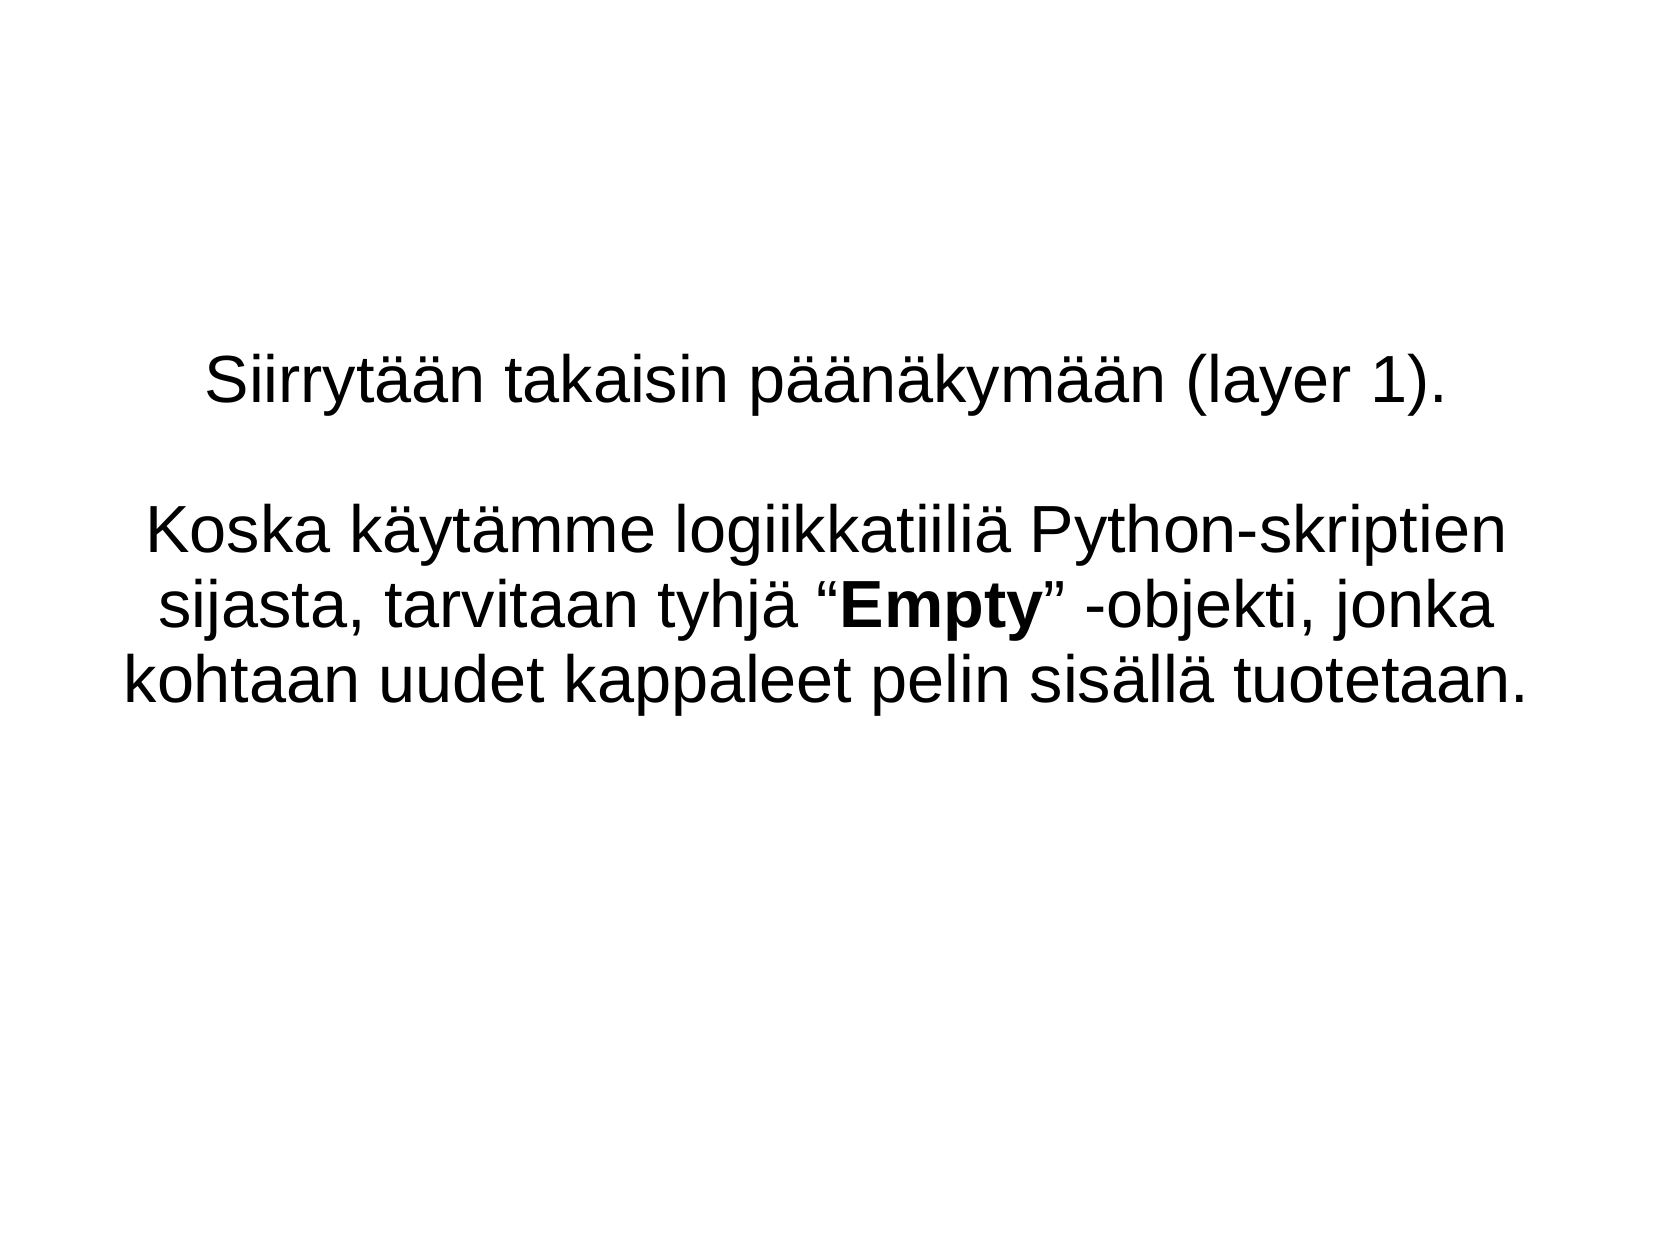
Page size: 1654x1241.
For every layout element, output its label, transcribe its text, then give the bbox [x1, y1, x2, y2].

subtitle Siirrytään takaisin päänäkymään (layer 1). Koska käytämme logiikkatiiliä Python-skriptien sijasta, tarvitaan tyhjä “Empty” -objekti, jonka kohtaan uudet kappaleet pelin sisällä tuotetaan. [82, 49, 1571, 1010]
